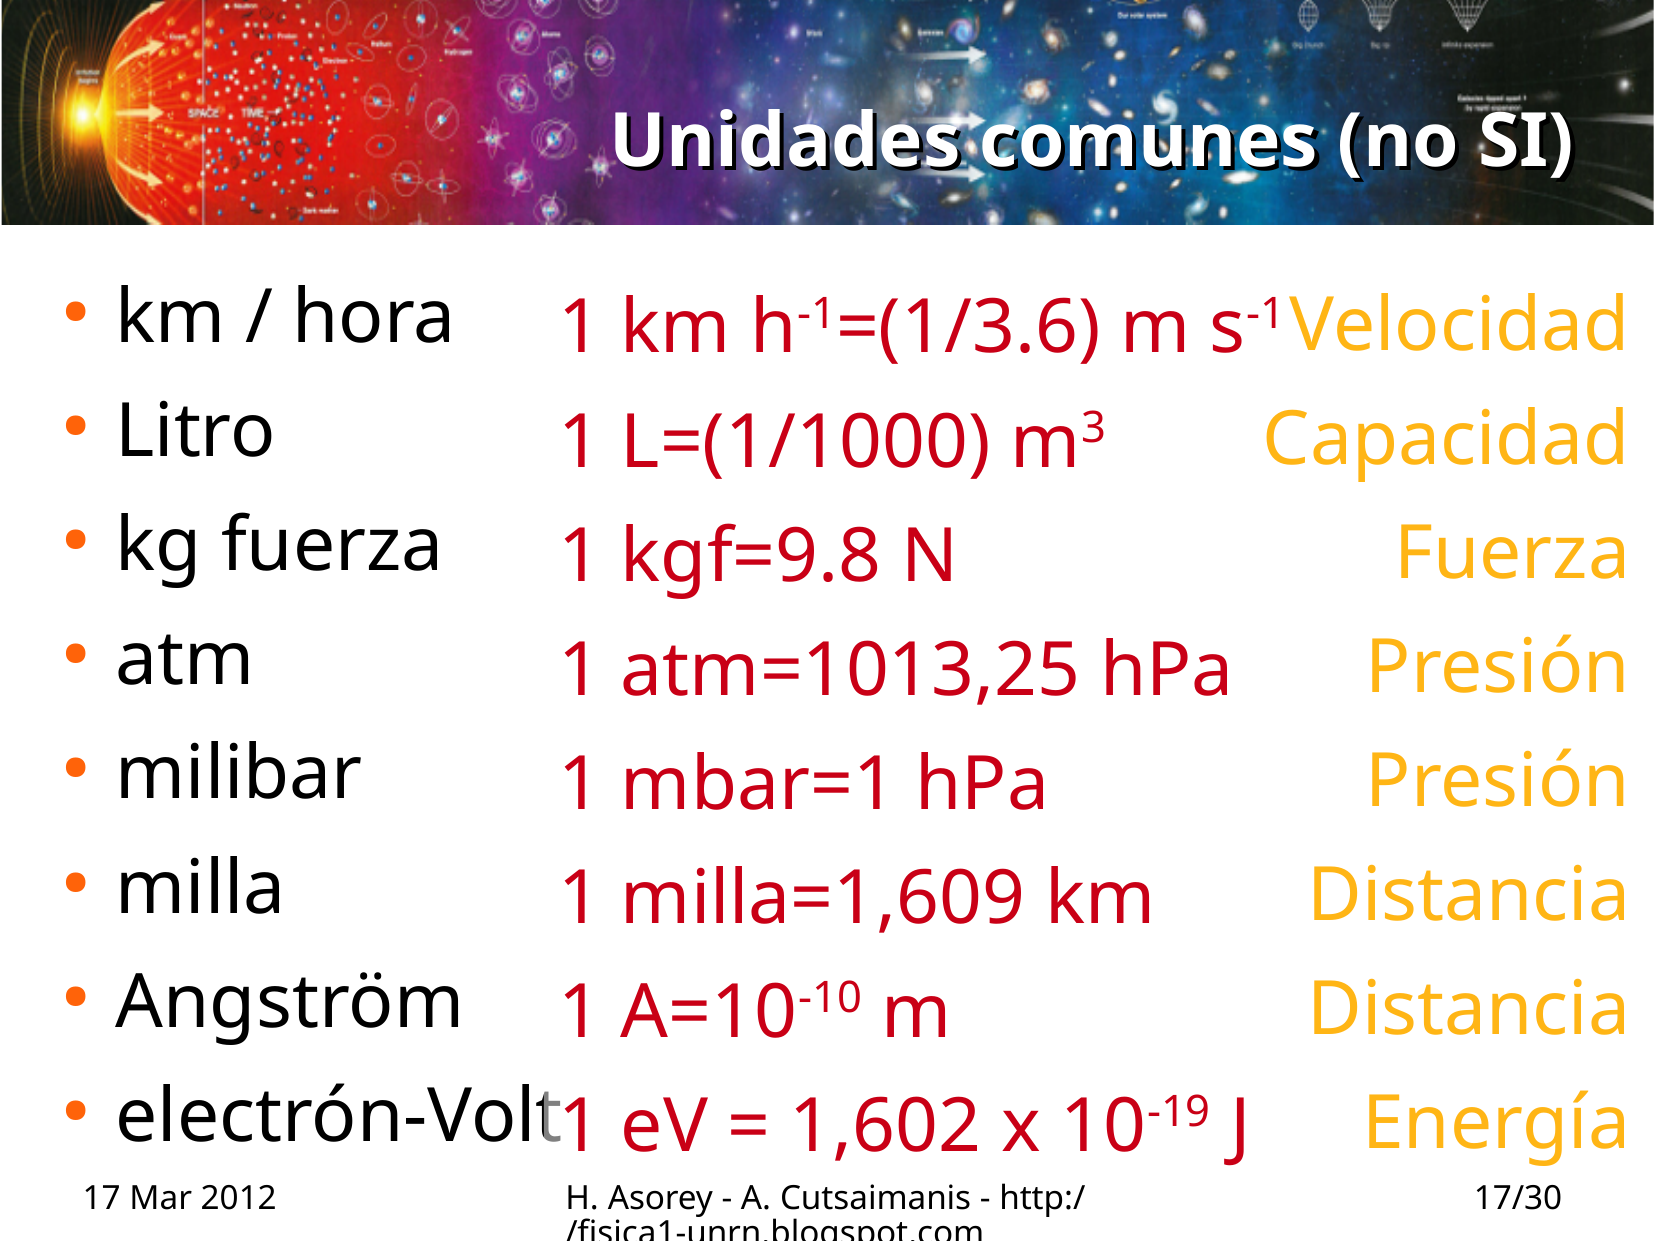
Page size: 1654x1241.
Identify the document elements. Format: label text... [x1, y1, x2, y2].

text_box Velocidad Capacidad Fuerza Presión Presión Distancia Distancia Energía [1157, 262, 1645, 1171]
text_box 1 km h-1=(1/3.6) m s-1 1 L=(1/1000) m3 1 kgf=9.8 N 1 atm=1013,25 hPa 1 mbar=1 hPa 1 milla=1,609 km 1 A=10-10 m 1 eV = 1,602 x 10-19 J [543, 265, 1157, 1171]
text_box km / hora Litro kg fuerza atm milibar milla Angström electrón-Volt [30, 255, 1519, 1141]
title Unidades comunes (no SI) [86, 49, 1576, 226]
picture [1, 0, 1654, 225]
